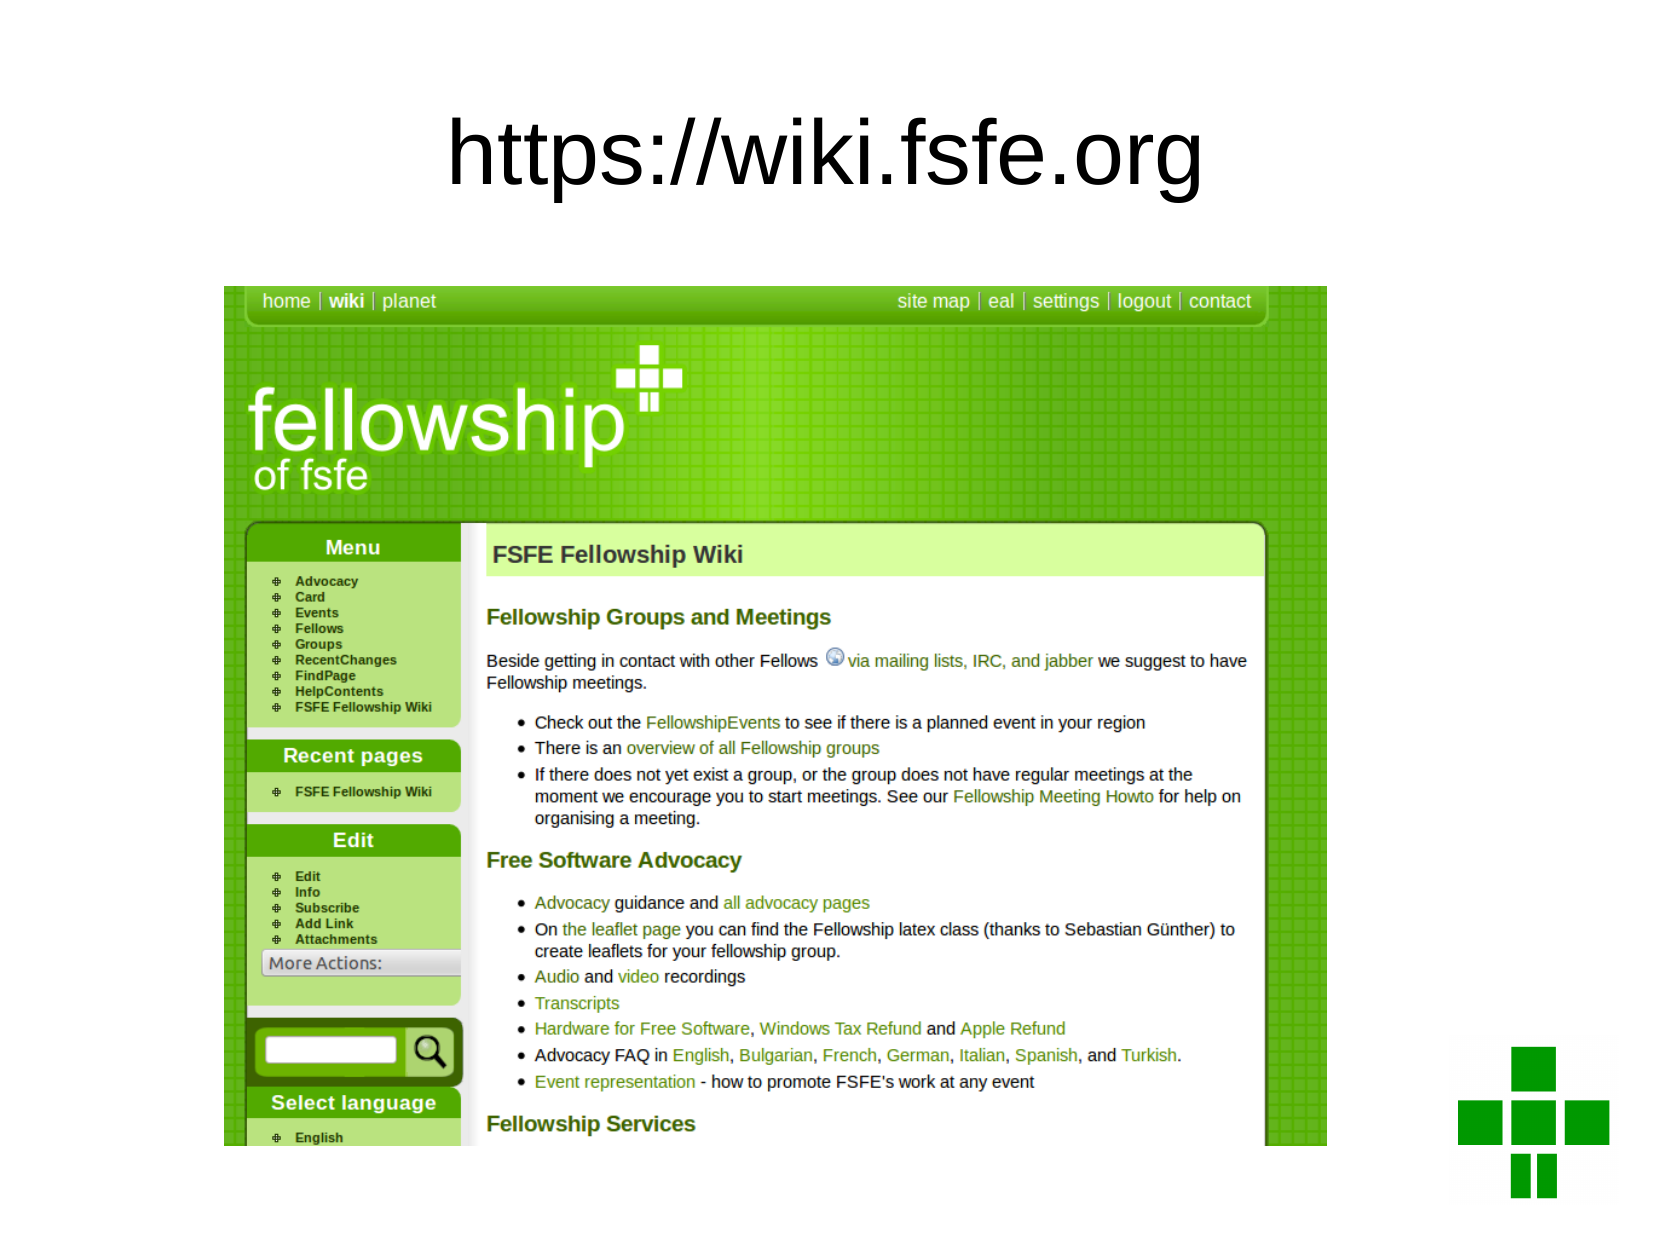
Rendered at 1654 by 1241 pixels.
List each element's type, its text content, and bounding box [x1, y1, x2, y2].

picture [1449, 1035, 1619, 1205]
title https://wiki.fsfe.org [82, 49, 1571, 257]
picture [224, 286, 1327, 1146]
